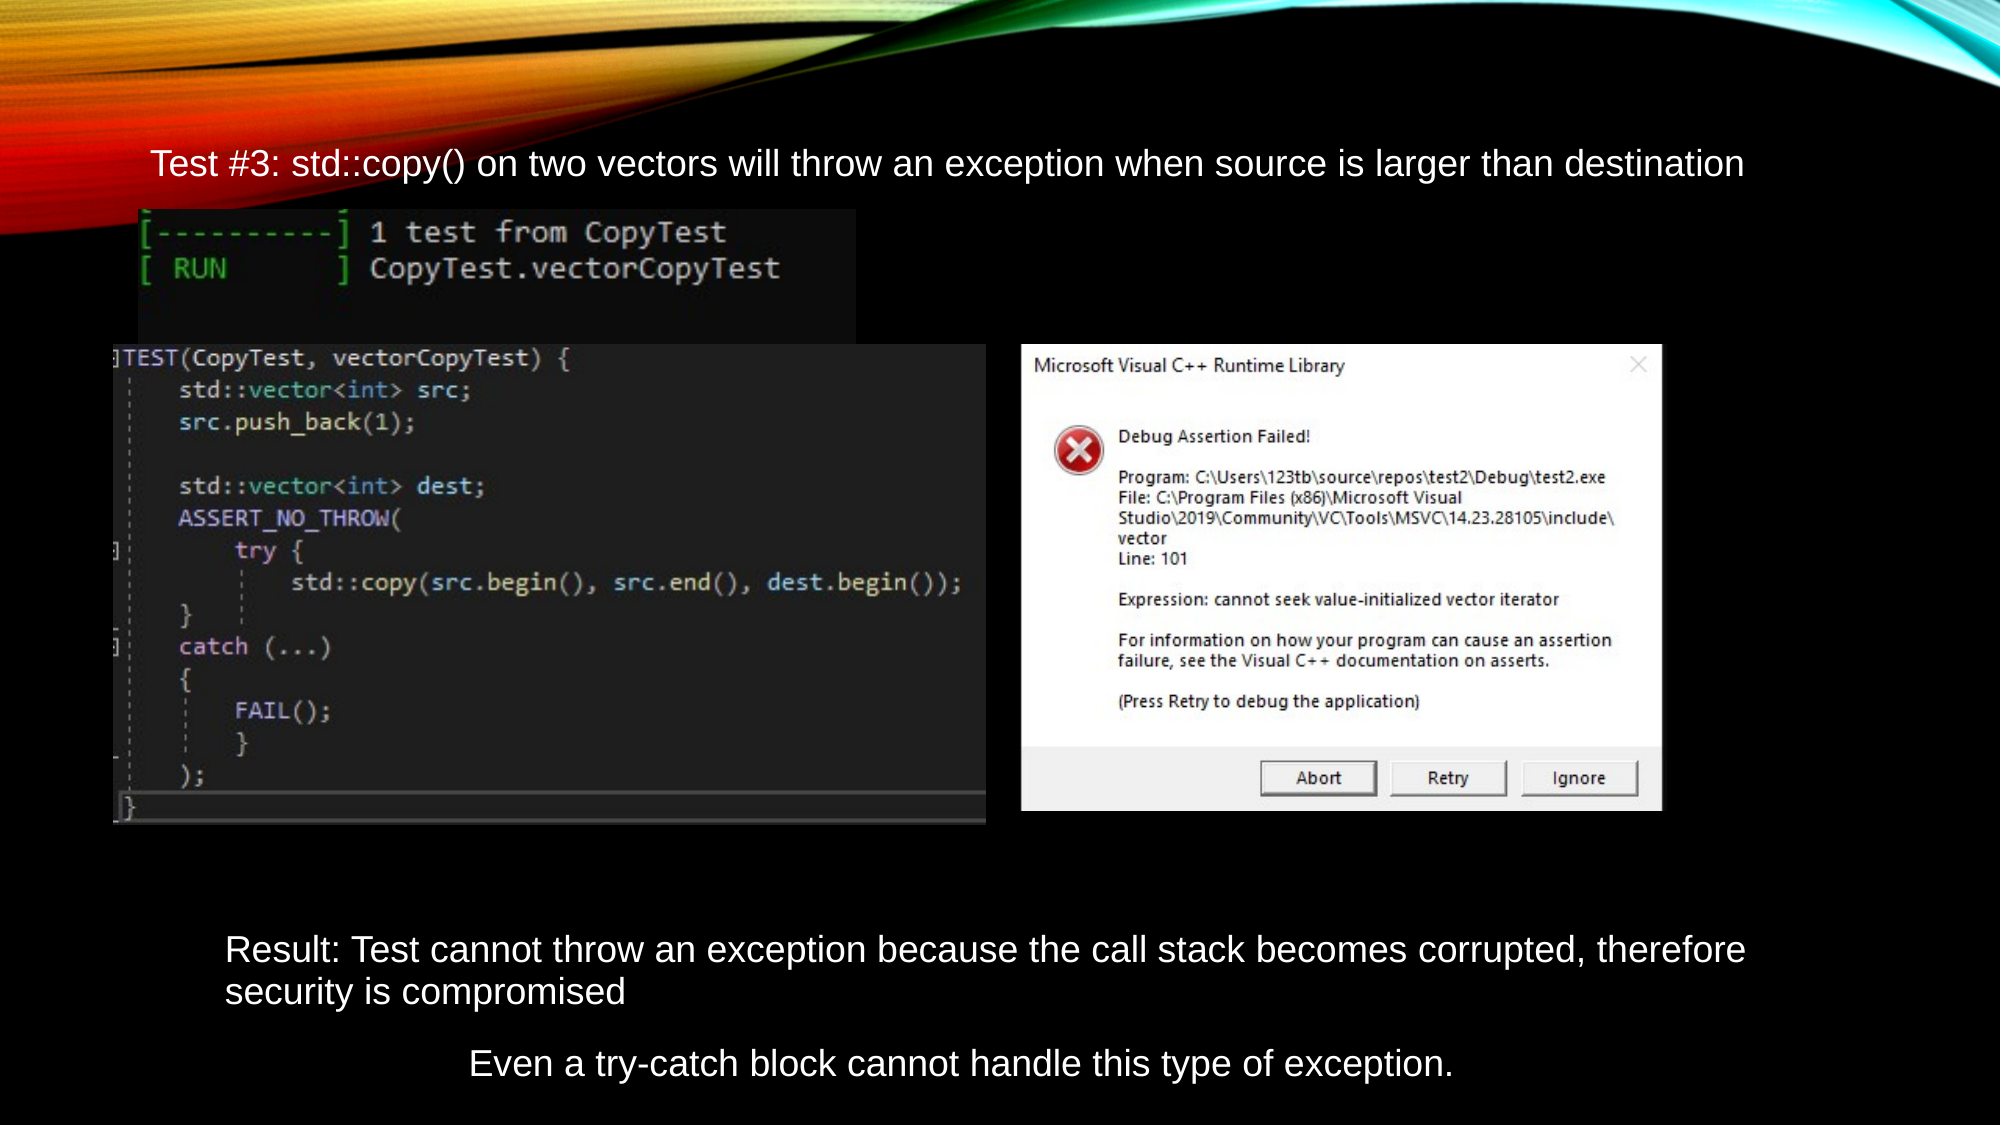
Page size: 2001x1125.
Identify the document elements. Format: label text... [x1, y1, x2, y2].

text_box Result: Test cannot throw an exception because the call stack becomes corrupted, therefore security is compromised [210, 921, 1763, 1021]
picture [1020, 344, 1667, 811]
text_box Even a try-catch block cannot handle this type of exception. [453, 1035, 1471, 1092]
text_box Test #3: std::copy() on two vectors will throw an exception when source is larger than destination [135, 135, 1761, 192]
picture [0, 0, 2000, 826]
